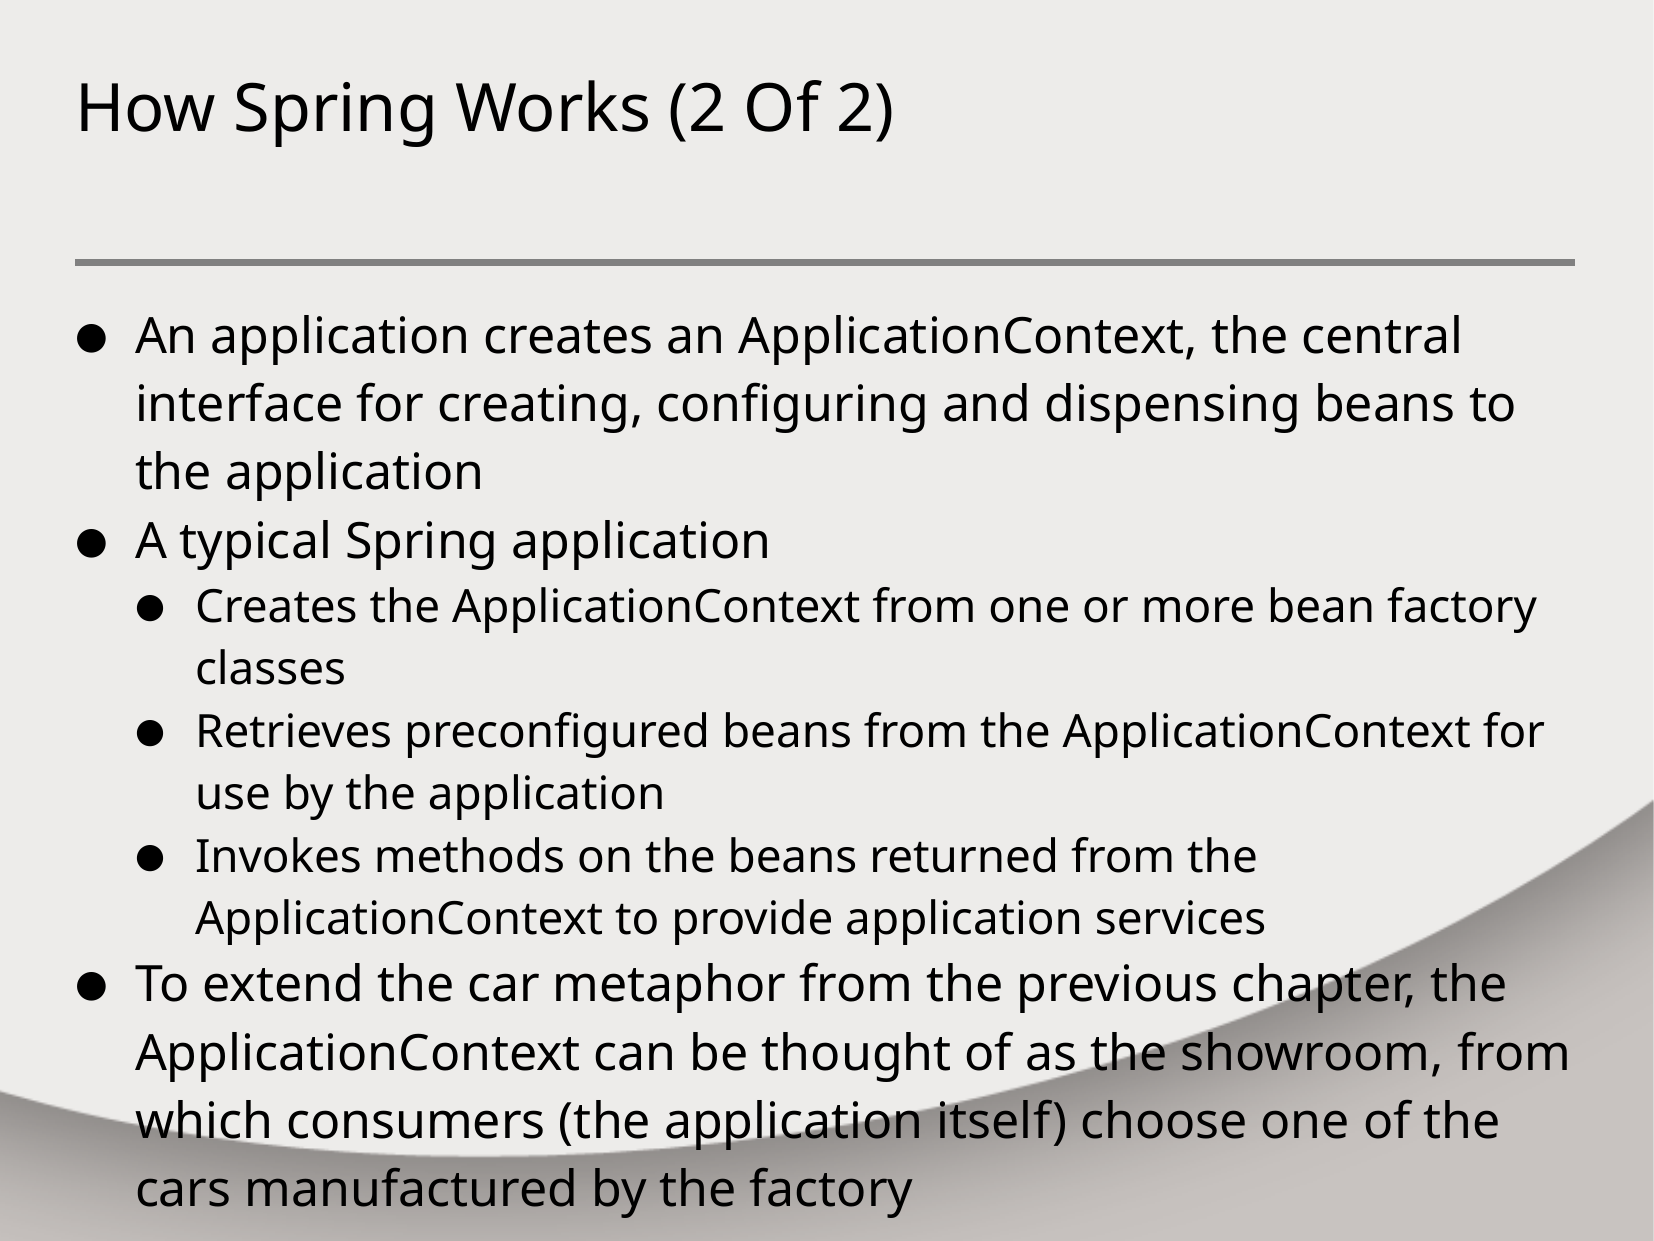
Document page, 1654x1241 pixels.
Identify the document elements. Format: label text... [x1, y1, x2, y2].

picture [0, 0, 1654, 1241]
title How Spring Works (2 Of 2) [75, 75, 1576, 226]
list An application creates an ApplicationContext, the central interface for creating, configuring and dispensing beans to the application A typical Spring application Creates the ApplicationContext from one or more bean factory classes Retrieves preconfigured beans from the ApplicationContext for use by the application Invokes methods on the beans returned from the ApplicationContext to provide application services To extend the car metaphor from the previous chapter, the ApplicationContext can be thought of as the showroom, from which consumers (the application itself) choose one of the cars manufactured by the factory [75, 300, 1576, 1163]
